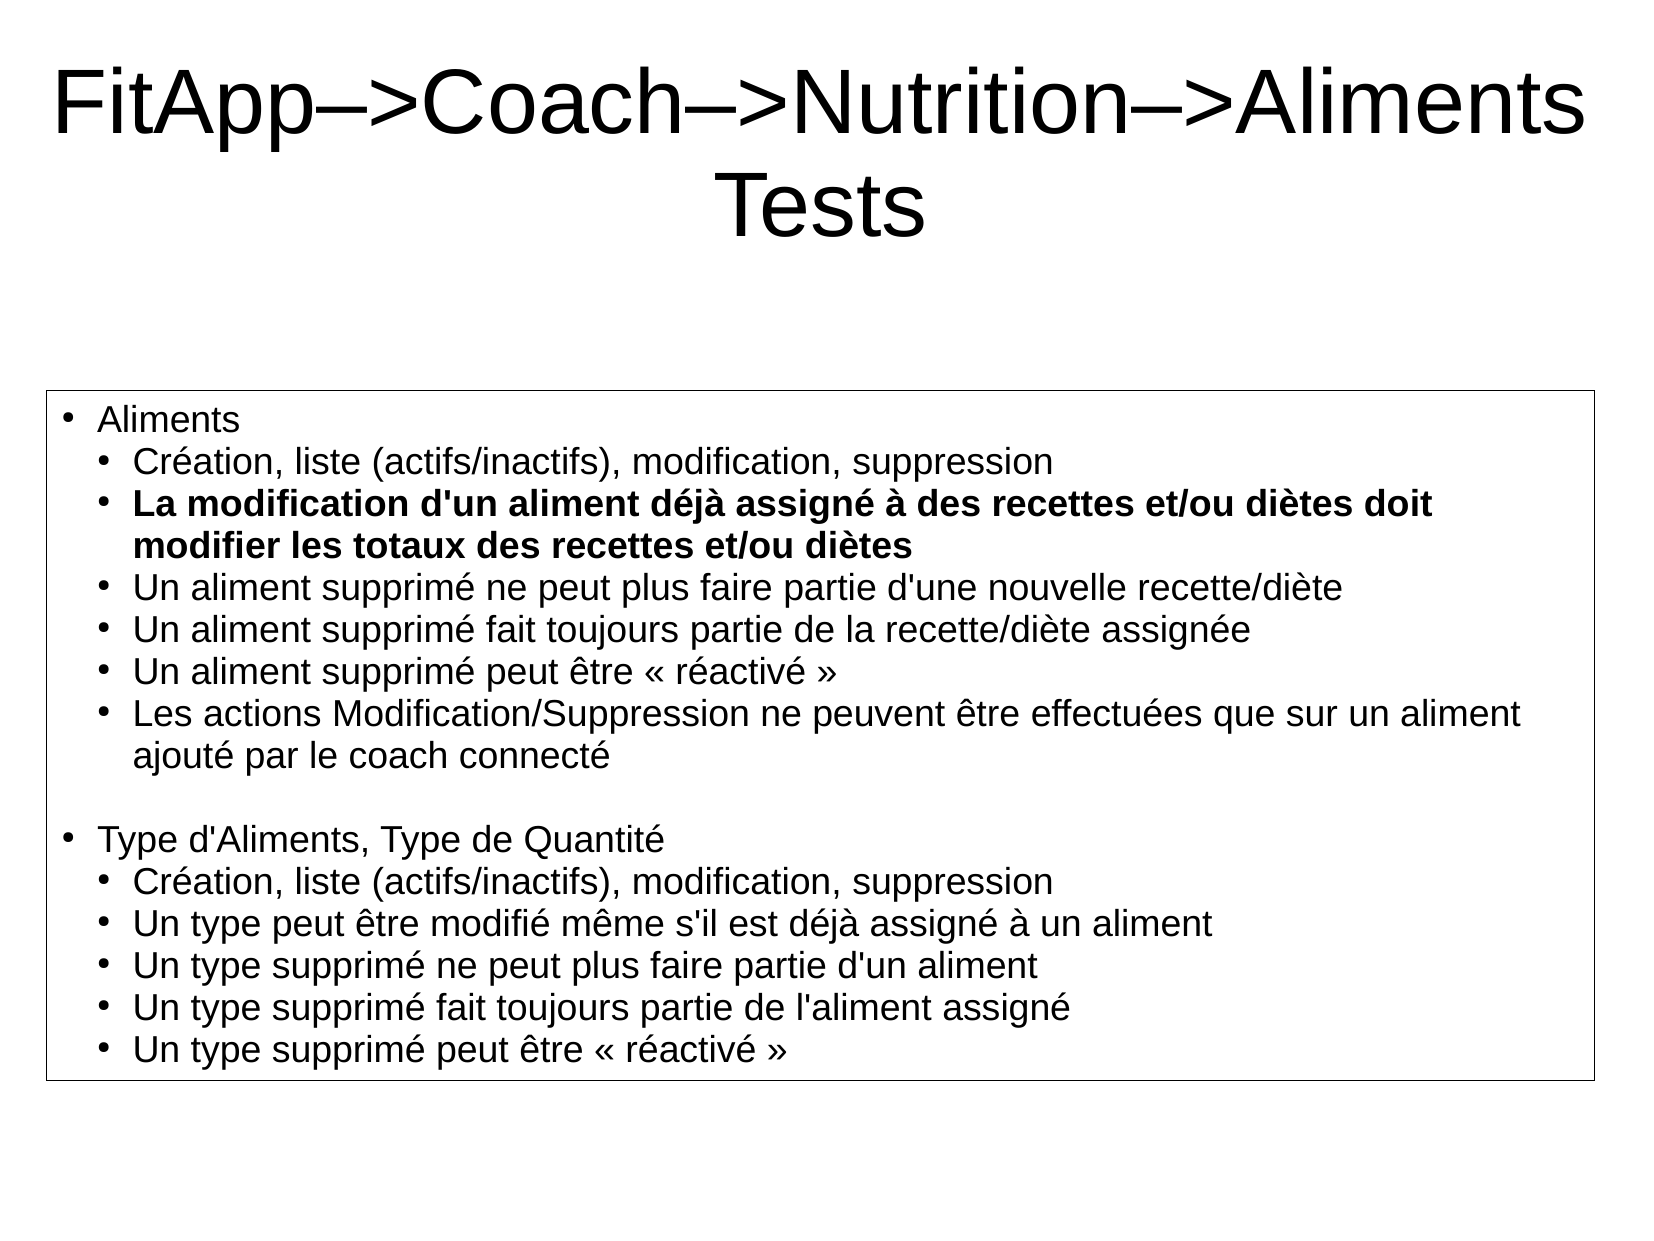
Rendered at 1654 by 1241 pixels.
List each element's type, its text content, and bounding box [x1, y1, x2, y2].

text_box Aliments Création, liste (actifs/inactifs), modification, suppression La modification d'un aliment déjà assigné à des recettes et/ou diètes doit modifier les totaux des recettes et/ou diètes Un aliment supprimé ne peut plus faire partie d'une nouvelle recette/diète Un aliment supprimé fait toujours partie de la recette/diète assignée Un aliment supprimé peut être « réactivé » Les actions Modification/Suppression ne peuvent être effectuées que sur un aliment ajouté par le coach connecté Type d'Aliments, Type de Quantité Création, liste (actifs/inactifs), modification, suppression Un type peut être modifié même s'il est déjà assigné à un aliment Un type supprimé ne peut plus faire partie d'un aliment Un type supprimé fait toujours partie de l'aliment assigné Un type supprimé peut être « réactivé » [46, 390, 1595, 1081]
title FitApp–>Coach–>Nutrition–>Aliments Tests [47, 0, 1595, 307]
